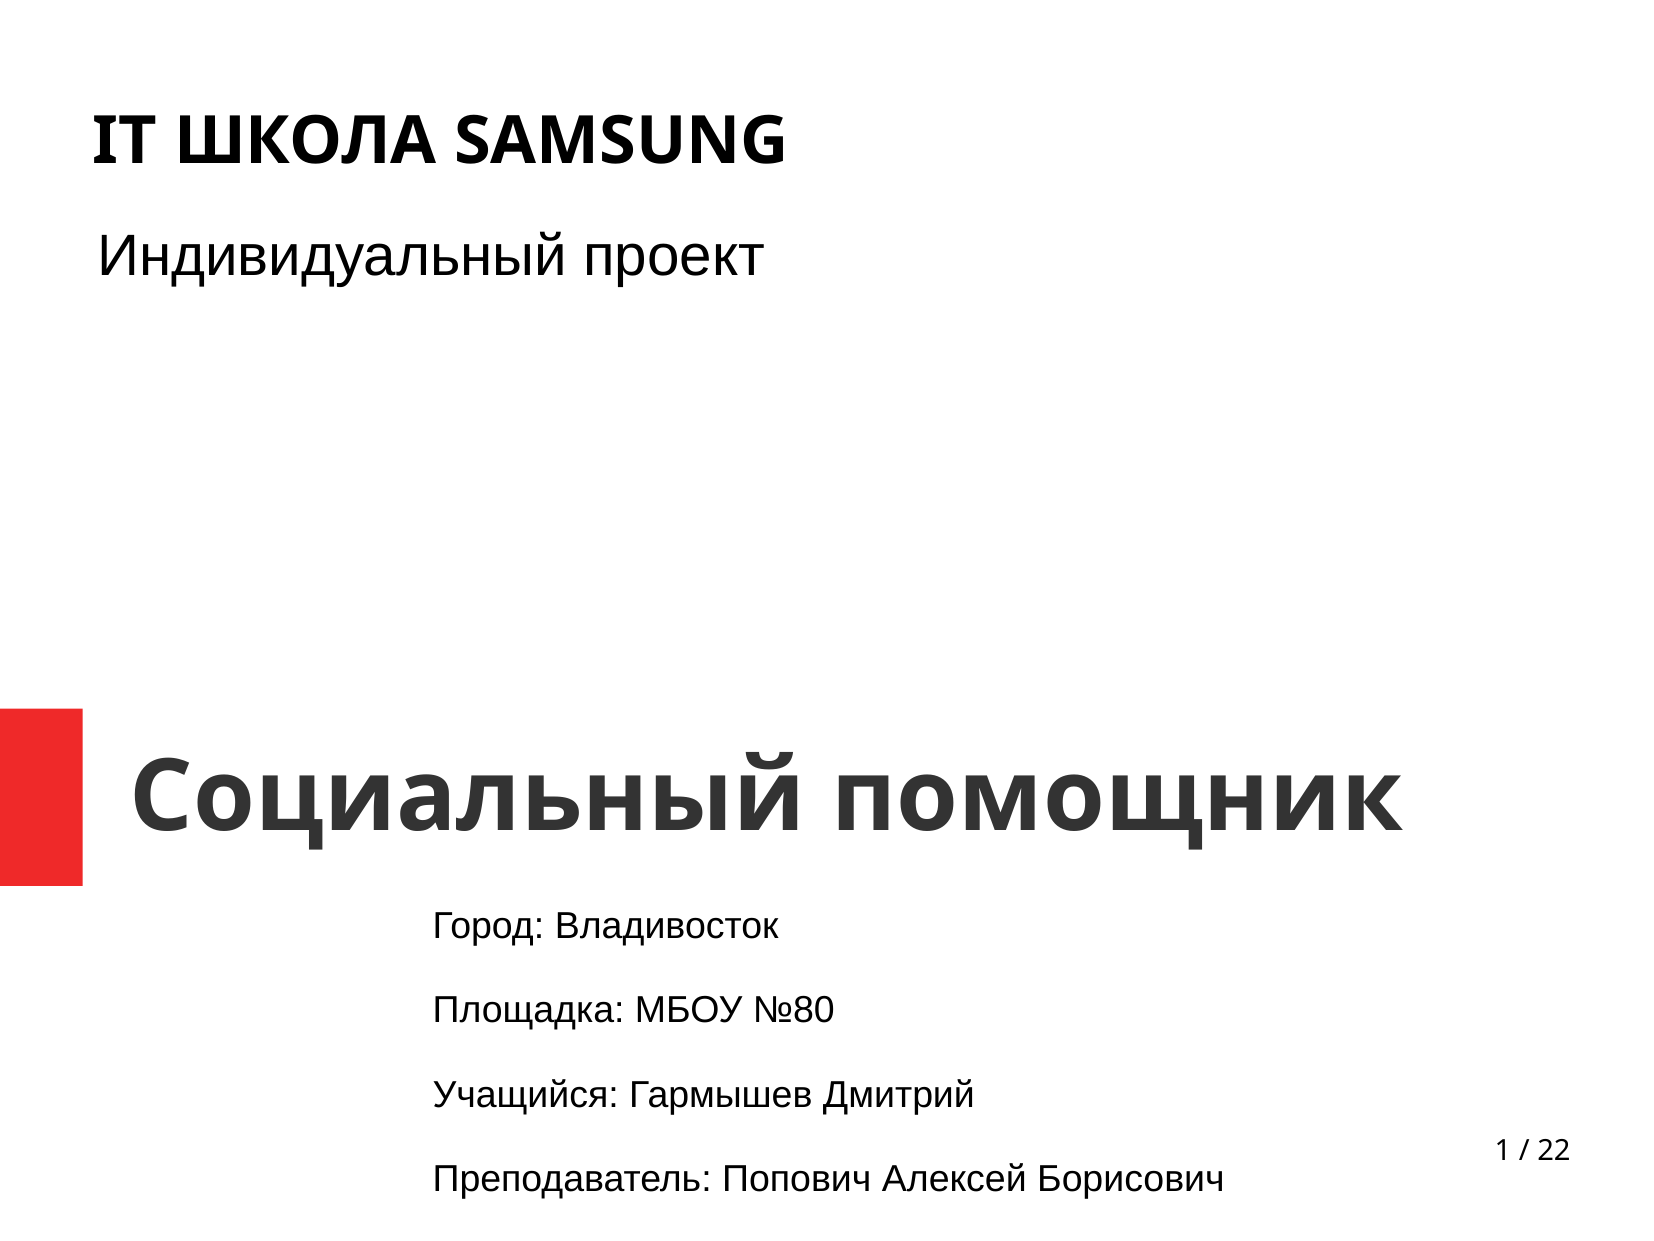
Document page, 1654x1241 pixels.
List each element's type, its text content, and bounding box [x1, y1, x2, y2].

text_box Город: Владивосток Площадка: МБОУ №80 Учащийся: Гармышев Дмитрий Преподаватель: Попович Алексей Борисович [417, 897, 1241, 1207]
text_box Индивидуальный проект [82, 214, 886, 355]
text_box IT ШКОЛА SAMSUNG [77, 84, 1560, 230]
title Социальный помощник [129, 655, 1536, 928]
